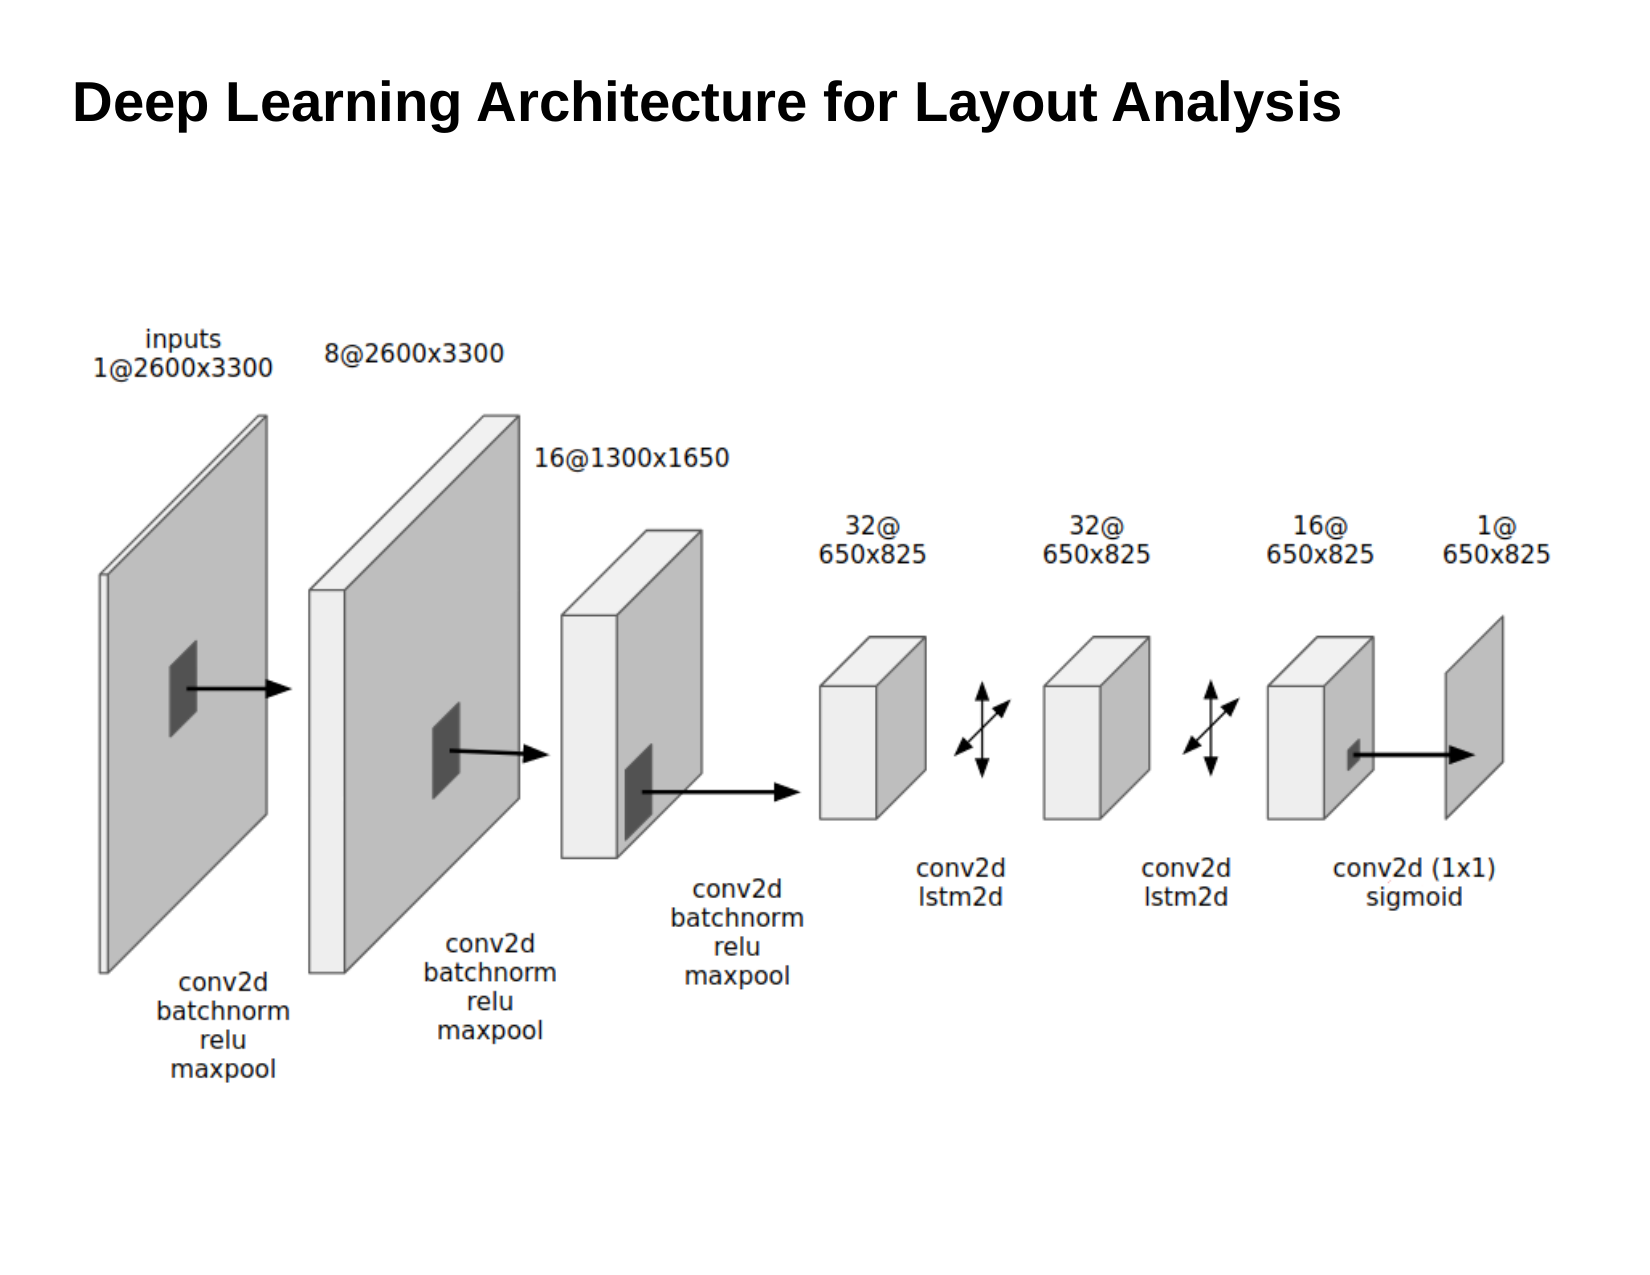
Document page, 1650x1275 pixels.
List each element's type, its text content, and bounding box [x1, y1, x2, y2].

title Deep Learning Architecture for Layout Analysis [56, 48, 1594, 191]
picture [66, 292, 1584, 1107]
